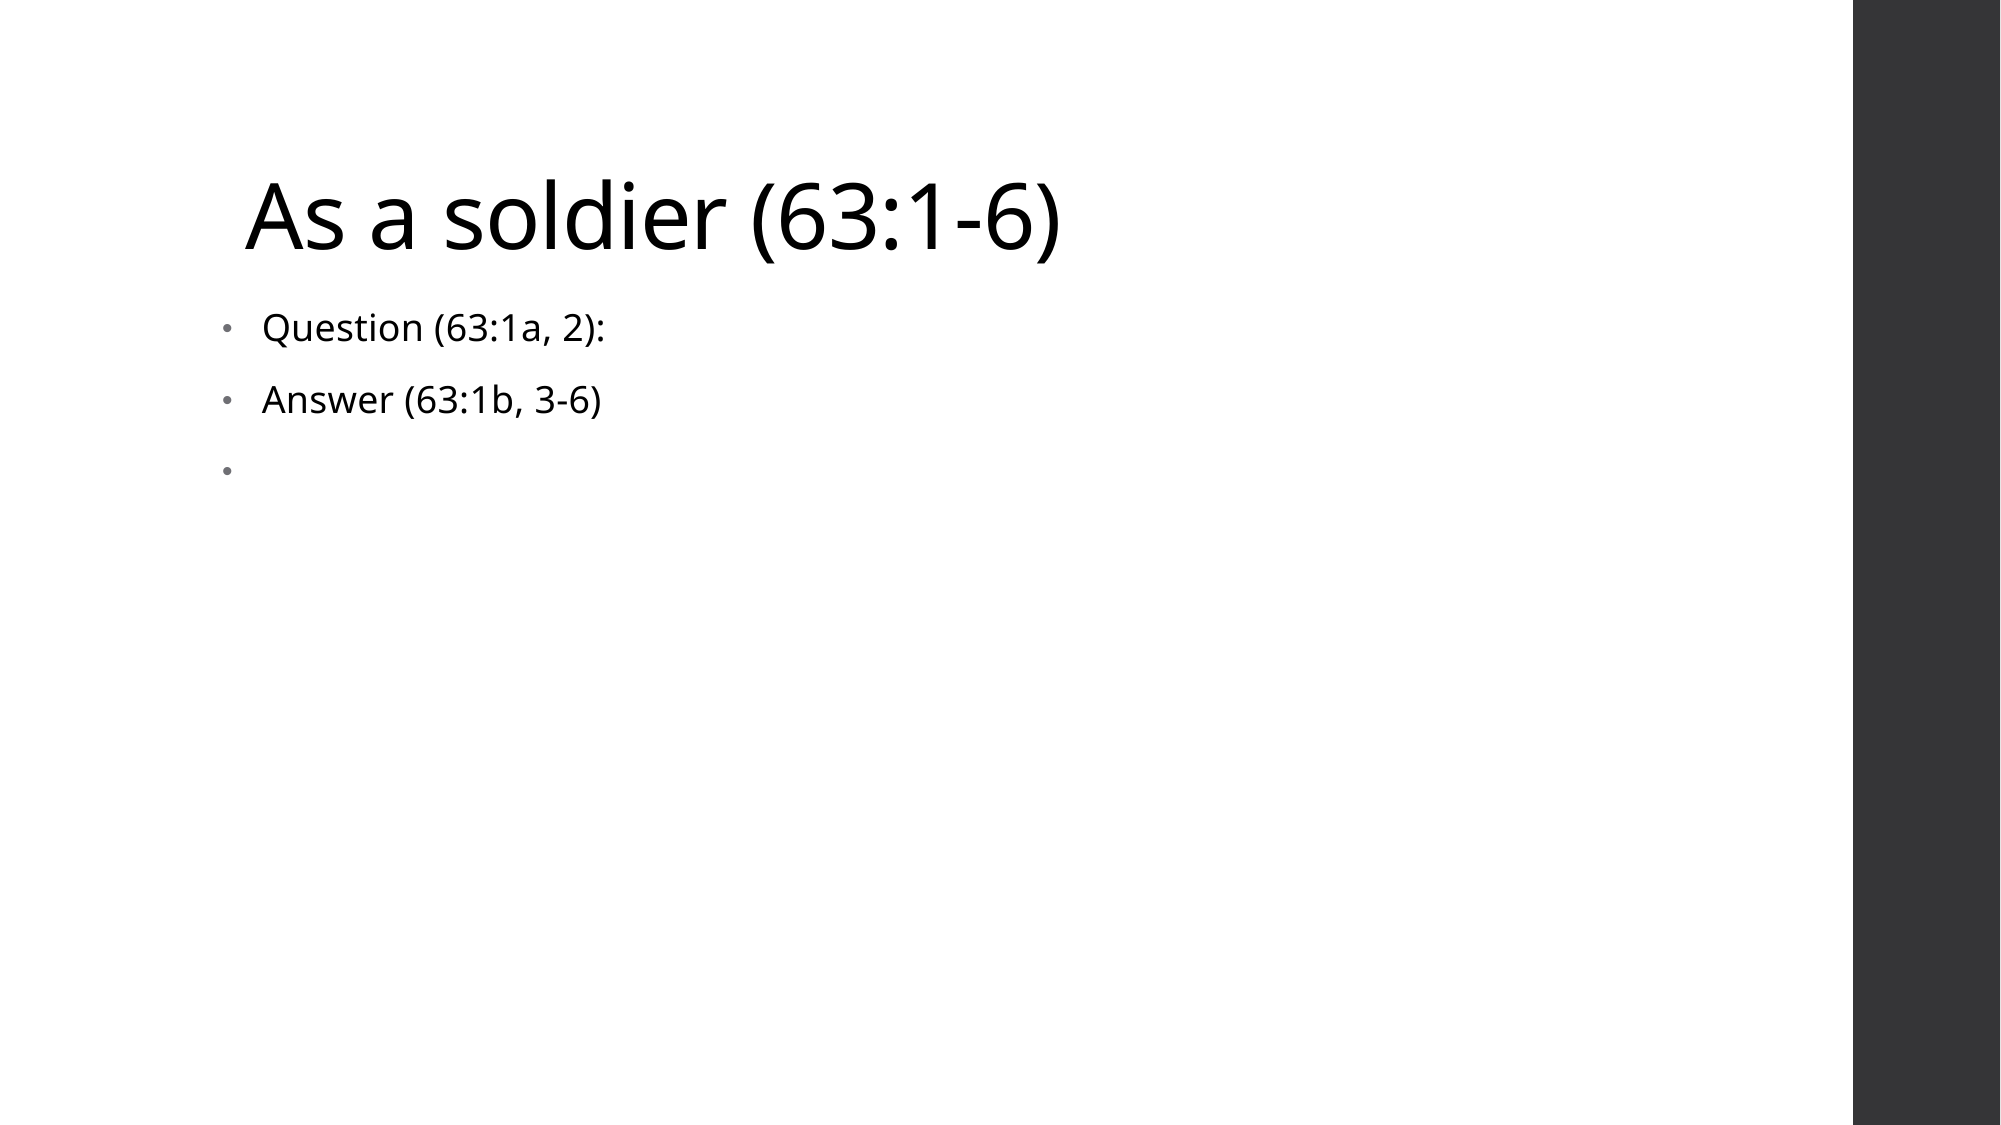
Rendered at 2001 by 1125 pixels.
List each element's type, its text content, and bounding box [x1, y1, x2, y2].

list Question (63:1a, 2): Answer (63:1b, 3-6) [206, 299, 1617, 1014]
title As a soldier (63:1-6) [206, 60, 1797, 278]
